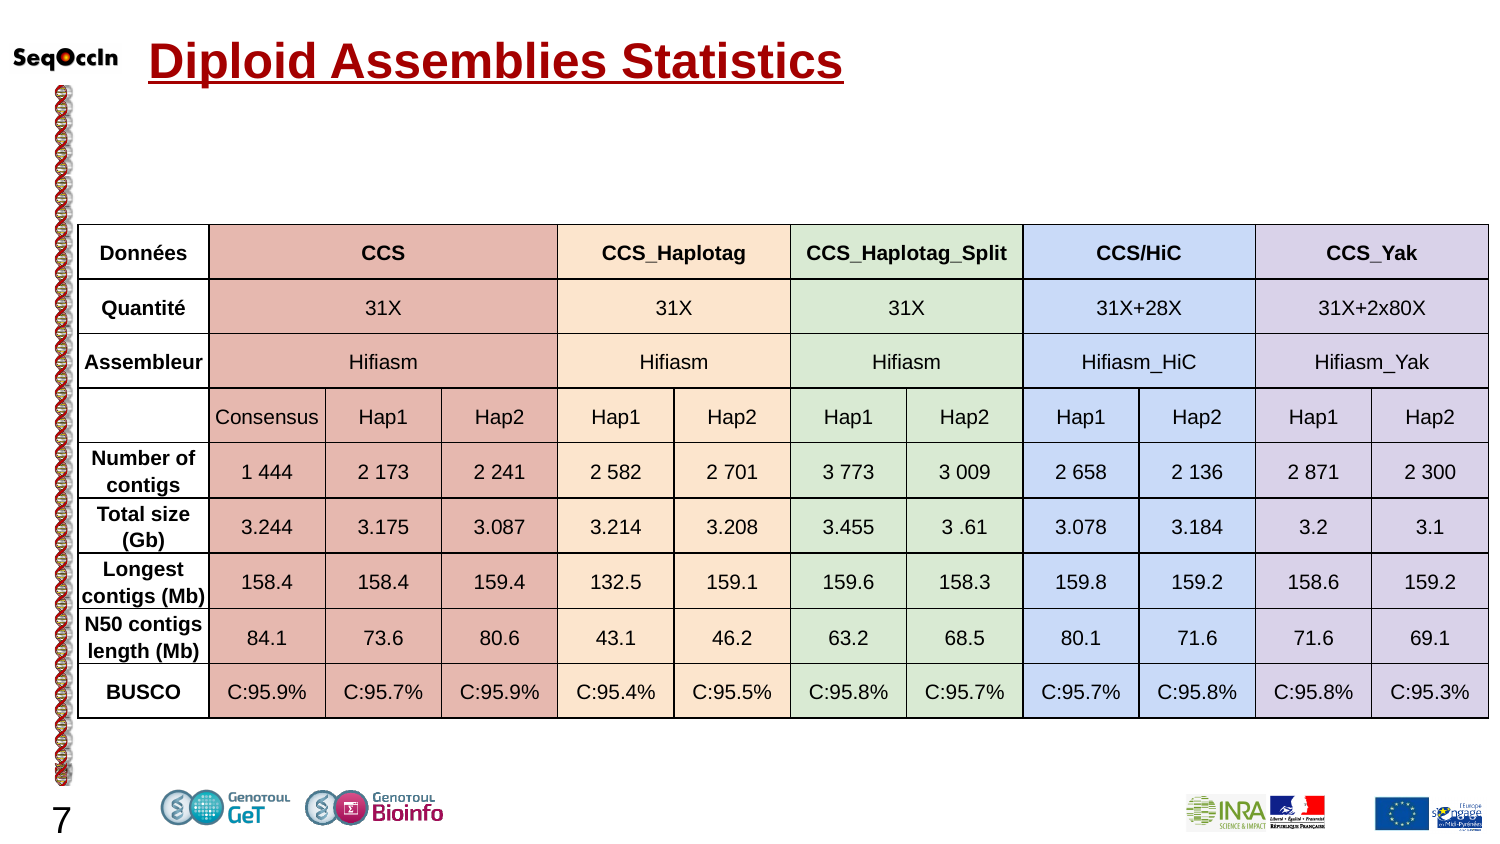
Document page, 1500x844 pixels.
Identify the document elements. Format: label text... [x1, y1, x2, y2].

table_cell 3.078 [1024, 499, 1138, 552]
table_cell 2 136 [1140, 443, 1255, 497]
table_cell Hifiasm [791, 334, 1022, 387]
table_cell 2 701 [675, 443, 790, 497]
table_header CCS_Haplotag [558, 225, 790, 278]
table_cell Hap2 [907, 389, 1022, 442]
table_cell 73.6 [326, 609, 441, 663]
table_cell Hap1 [326, 389, 441, 442]
table_cell C:95.9% [442, 664, 557, 717]
table_cell 159.1 [675, 554, 790, 608]
table_cell Consensus [210, 389, 325, 442]
table_cell 43.1 [558, 609, 673, 663]
table_cell Longest contigs (Mb) [79, 554, 208, 608]
table_header Données [79, 225, 208, 278]
table_cell C:95.9% [210, 664, 325, 717]
table_cell 2 173 [326, 443, 441, 497]
table_cell 3.1 [1372, 499, 1488, 552]
table_cell 3 009 [907, 443, 1022, 497]
table_cell C:95.7% [326, 664, 441, 717]
table_cell Quantité [79, 280, 208, 333]
table_cell BUSCO [79, 664, 208, 717]
table_cell 31X [558, 280, 790, 333]
table_cell C:95.7% [1024, 664, 1138, 717]
text_box Diploid Assemblies Statistics [137, 22, 1378, 160]
table_cell 158.4 [326, 554, 441, 608]
table_cell 71.6 [1256, 609, 1371, 663]
table_cell Hap1 [558, 389, 673, 442]
table_cell C:95.8% [791, 664, 906, 717]
table_cell 3.175 [326, 499, 441, 552]
table_cell C:95.8% [1256, 664, 1371, 717]
picture [9, 43, 122, 74]
table_cell 3.184 [1140, 499, 1255, 552]
table_header CCS/HiC [1024, 225, 1255, 278]
table_cell Hap2 [675, 389, 790, 442]
table_cell 84.1 [210, 609, 325, 663]
table_cell Number of contigs [79, 443, 208, 497]
table_cell 159.2 [1372, 554, 1488, 608]
table_cell Hifiasm_Yak [1256, 334, 1488, 387]
picture [1270, 795, 1325, 829]
table_cell C:95.5% [675, 664, 790, 717]
table_cell 31X [791, 280, 1022, 333]
table_cell Hap2 [1140, 389, 1255, 442]
table_cell 159.6 [791, 554, 906, 608]
table_cell 31X+28X [1024, 280, 1255, 333]
table_cell 3.208 [675, 499, 790, 552]
table_cell 3.214 [558, 499, 673, 552]
table_cell 2 241 [442, 443, 557, 497]
table_cell 3 773 [791, 443, 906, 497]
table_cell Hifiasm [210, 334, 557, 387]
table_cell 2 658 [1024, 443, 1138, 497]
table_cell Hap2 [442, 389, 557, 442]
picture [156, 785, 294, 830]
table_cell 71.6 [1140, 609, 1255, 663]
picture [300, 785, 448, 830]
table_cell 159.4 [442, 554, 557, 608]
table_cell 159.2 [1140, 554, 1255, 608]
table_cell 2 871 [1256, 443, 1371, 497]
table_cell Total size (Gb) [79, 499, 208, 552]
table_cell 46.2 [675, 609, 790, 663]
table_cell 3.2 [1256, 499, 1371, 552]
table_cell 1 444 [210, 443, 325, 497]
table_cell [79, 389, 208, 442]
table_cell C:95.7% [907, 664, 1022, 717]
table_cell N50 contigs length (Mb) [79, 609, 208, 663]
table_cell 159.8 [1024, 554, 1138, 608]
table_cell Hap1 [791, 389, 906, 442]
table_cell 158.6 [1256, 554, 1371, 608]
table_cell 158.4 [210, 554, 325, 608]
table_cell 3.087 [442, 499, 557, 552]
table_cell 3.244 [210, 499, 325, 552]
table_cell 2 582 [558, 443, 673, 497]
picture [1374, 796, 1487, 834]
table_header CCS_Haplotag_Split [791, 225, 1022, 278]
picture [1185, 794, 1267, 832]
table_cell C:95.3% [1372, 664, 1488, 717]
picture [55, 85, 68, 786]
table_cell C:95.8% [1140, 664, 1255, 717]
table_cell 69.1 [1372, 609, 1488, 663]
table_cell Hifiasm_HiC [1024, 334, 1255, 387]
table_cell C:95.4% [558, 664, 673, 717]
table_cell 132.5 [558, 554, 673, 608]
table_cell Assembleur [79, 334, 208, 387]
table_cell 80.1 [1024, 609, 1138, 663]
table_cell 3.455 [791, 499, 906, 552]
table_cell 63.2 [791, 609, 906, 663]
table_cell 31X+2x80X [1256, 280, 1488, 333]
table_cell 68.5 [907, 609, 1022, 663]
table_header CCS [210, 225, 557, 278]
table_cell 80.6 [442, 609, 557, 663]
table_cell Hap1 [1024, 389, 1138, 442]
table_cell 31X [210, 280, 557, 333]
table_cell 158.3 [907, 554, 1022, 608]
table_cell Hap1 [1256, 389, 1371, 442]
table_header CCS_Yak [1256, 225, 1488, 278]
table_cell Hifiasm [558, 334, 790, 387]
table_cell Hap2 [1372, 389, 1488, 442]
table_cell 3 .61 [907, 499, 1022, 552]
table_cell 2 300 [1372, 443, 1488, 497]
